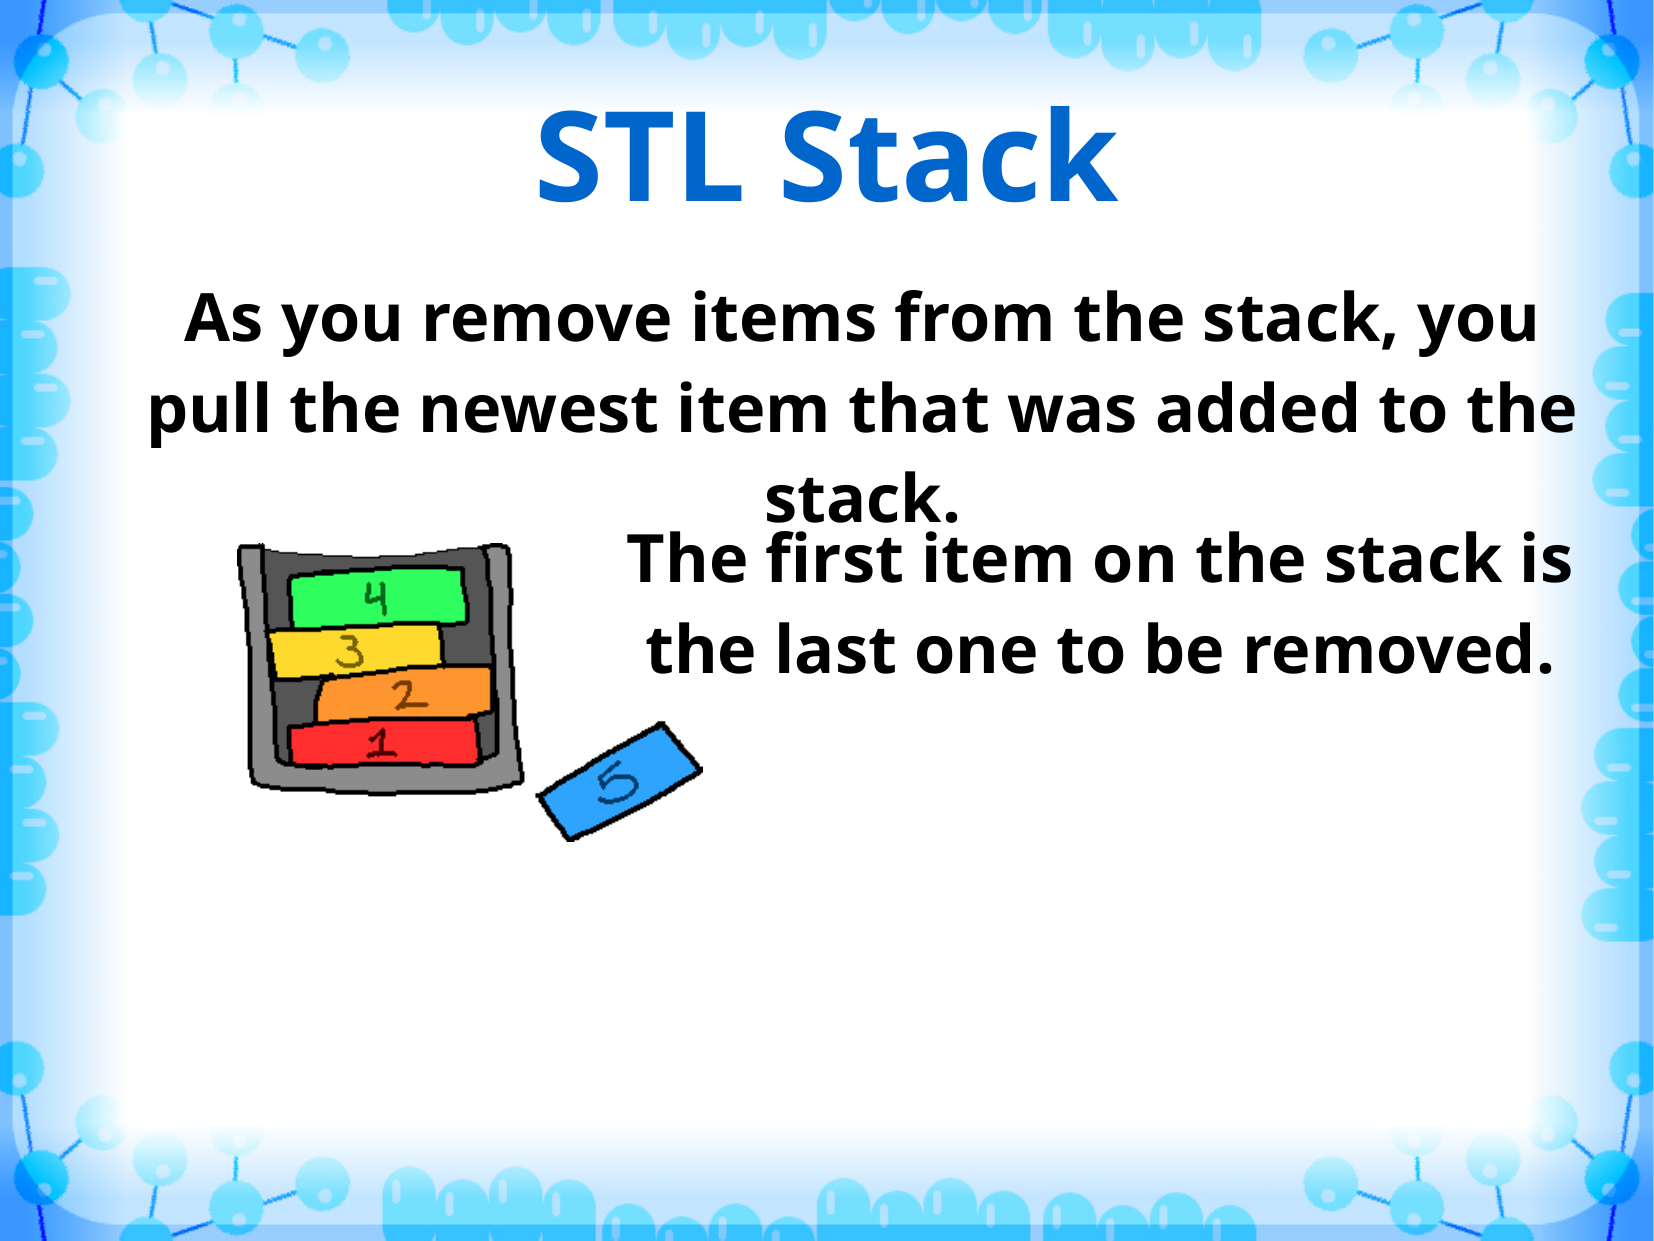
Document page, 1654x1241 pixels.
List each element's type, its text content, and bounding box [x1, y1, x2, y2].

text_box The first item on the stack is the last one to be removed. [619, 511, 1582, 1054]
text_box As you remove items from the stack, you pull the newest item that was added to the stack. [135, 270, 1591, 447]
picture [0, 0, 1654, 1241]
title STL Stack [82, 49, 1571, 257]
